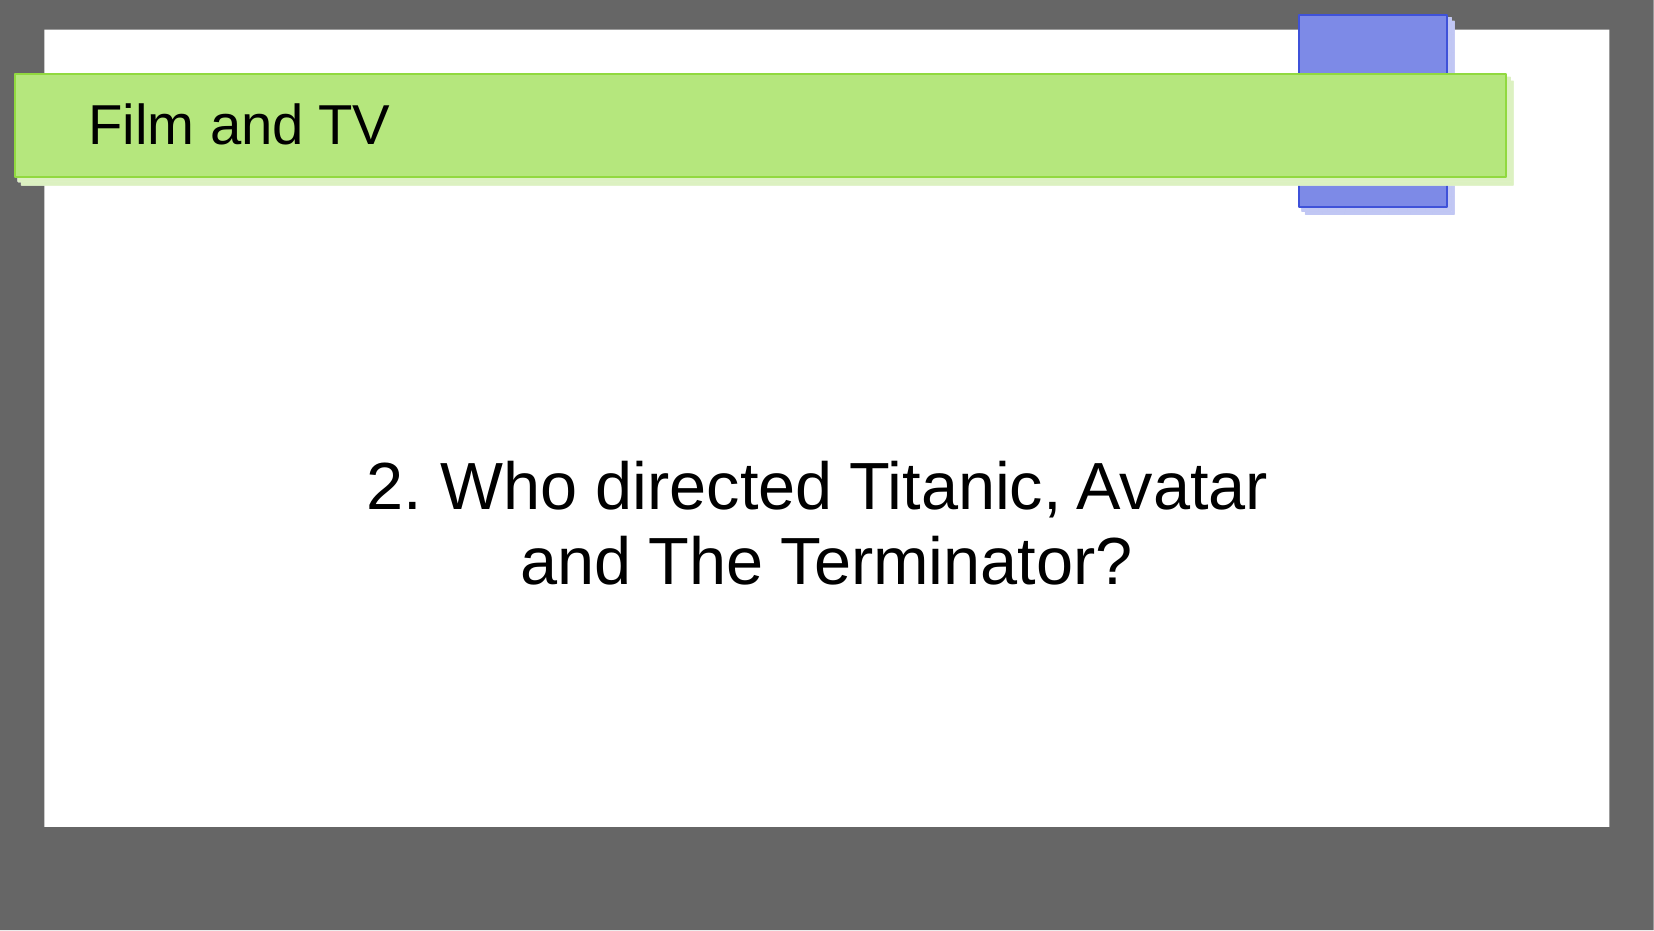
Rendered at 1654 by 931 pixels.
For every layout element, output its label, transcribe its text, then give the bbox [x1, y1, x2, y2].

title Film and TV [88, 73, 1506, 178]
text_box 2. Who directed Titanic, Avatar and The Terminator? [88, 236, 1565, 813]
